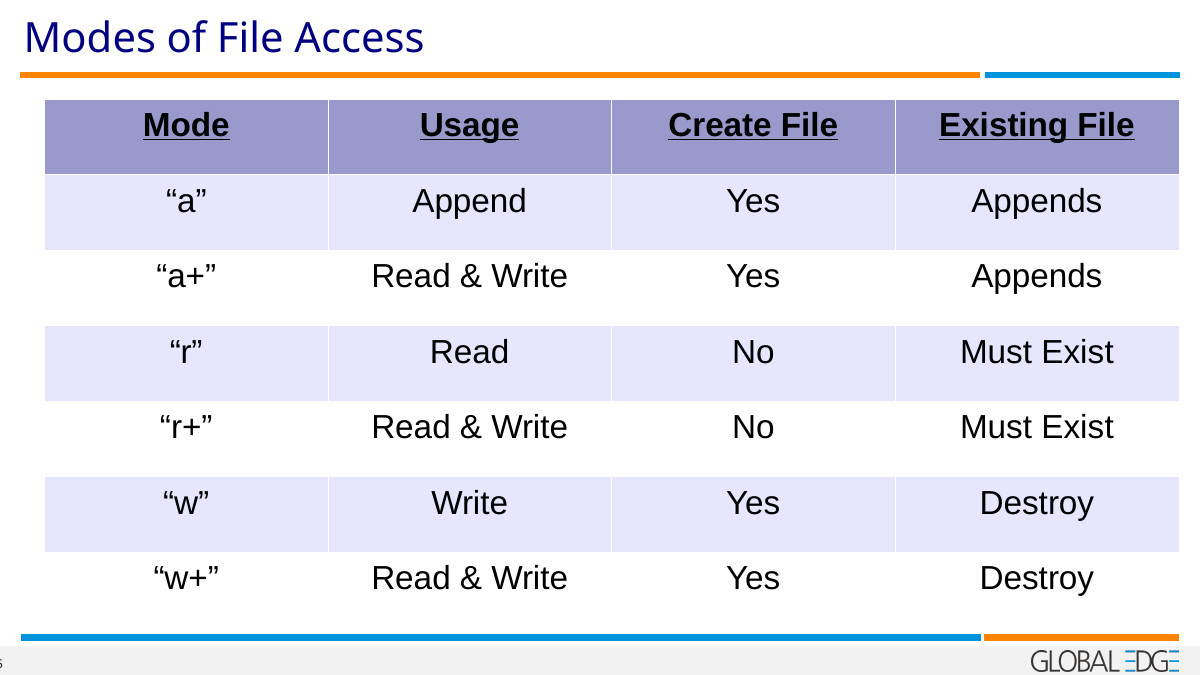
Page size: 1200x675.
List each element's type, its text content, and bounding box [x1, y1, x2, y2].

list [20, 87, 1179, 628]
table_cell Appends [896, 251, 1179, 325]
table_cell Append [329, 175, 611, 250]
table_cell “a” [45, 175, 328, 250]
table_cell Yes [612, 553, 895, 627]
table_cell “r” [45, 326, 328, 401]
table_cell Read & Write [329, 402, 611, 476]
table_cell Yes [612, 251, 895, 325]
table_cell Read & Write [329, 553, 611, 627]
table_cell Yes [612, 175, 895, 250]
table_cell Must Exist [896, 326, 1179, 401]
table_cell Write [329, 477, 611, 552]
table_cell “w+” [45, 553, 328, 627]
table_cell “w” [45, 477, 328, 552]
table_cell Must Exist [896, 402, 1179, 476]
table_cell Read & Write [329, 251, 611, 325]
table_header Existing File [896, 100, 1179, 174]
title Modes of File Access [12, 9, 1088, 63]
table_cell Destroy [896, 553, 1179, 627]
table_cell No [612, 402, 895, 476]
table_header Create File [612, 100, 895, 174]
table_cell Destroy [896, 477, 1179, 552]
table_cell Read [329, 326, 611, 401]
table_cell Appends [896, 175, 1179, 250]
table_cell Yes [612, 477, 895, 552]
table_header Mode [45, 100, 328, 174]
picture [1031, 650, 1179, 672]
table_header Usage [329, 100, 611, 174]
table_cell No [612, 326, 895, 401]
table_cell “r+” [45, 402, 328, 476]
table_cell “a+” [45, 251, 328, 325]
